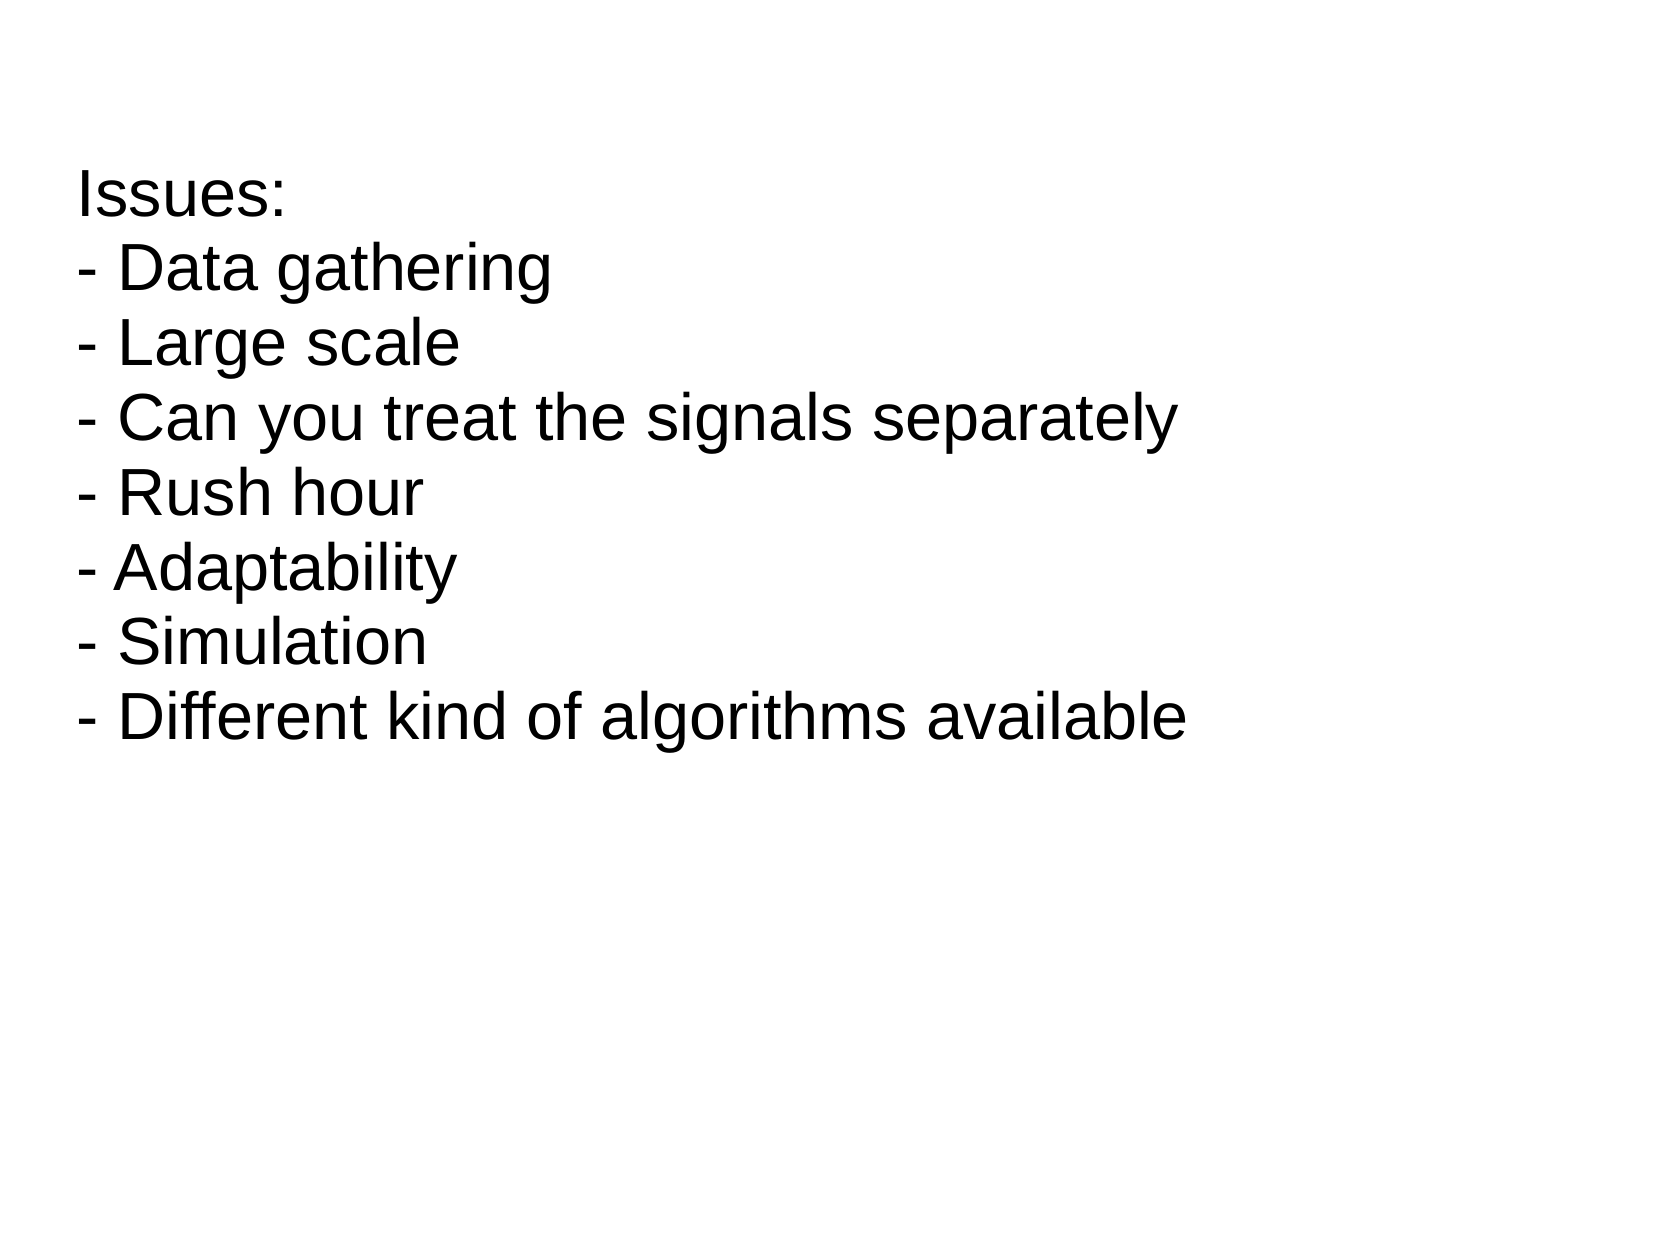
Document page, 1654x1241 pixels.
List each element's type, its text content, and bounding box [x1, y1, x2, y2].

subtitle Issues: - Data gathering - Large scale - Can you treat the signals separately - Rush hour - Adaptability - Simulation - Different kind of algorithms available [76, 49, 1565, 1010]
